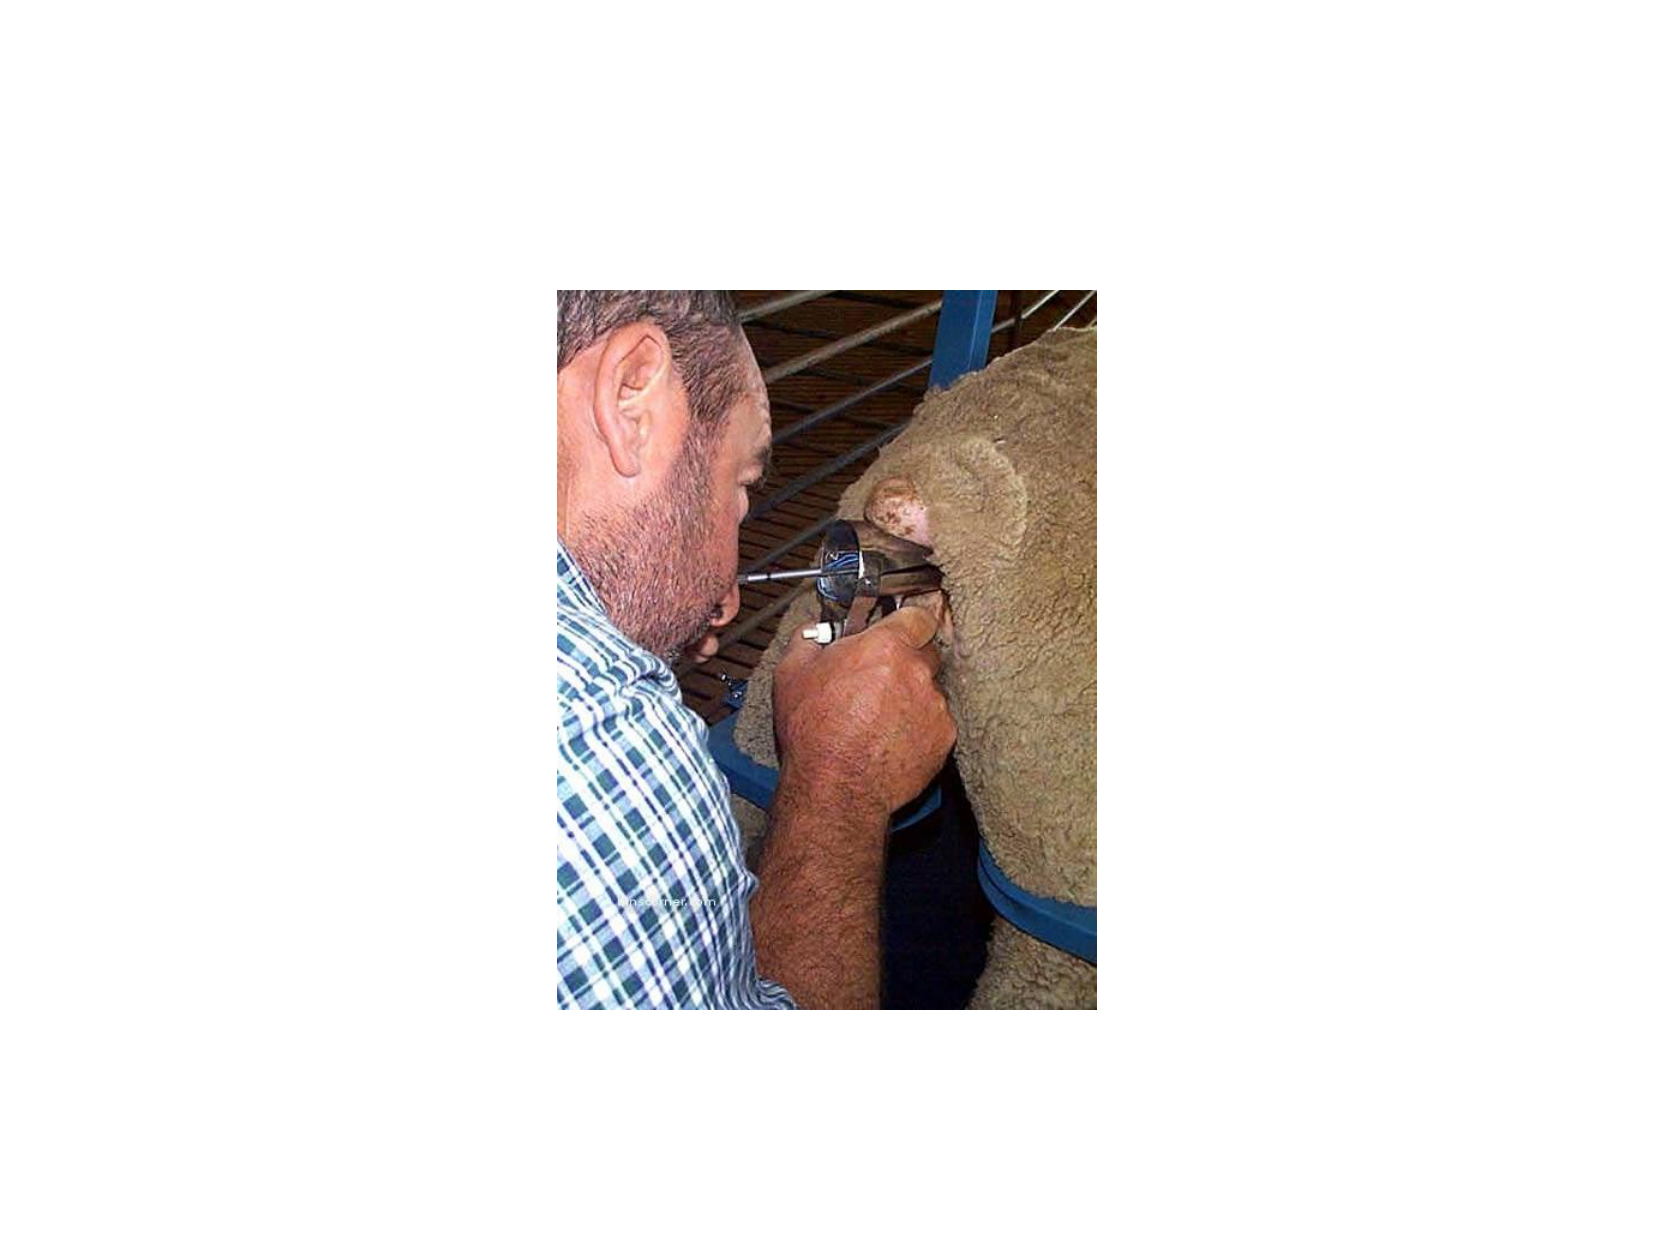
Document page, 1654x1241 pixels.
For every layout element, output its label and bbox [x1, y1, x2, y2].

picture [557, 290, 1097, 1010]
